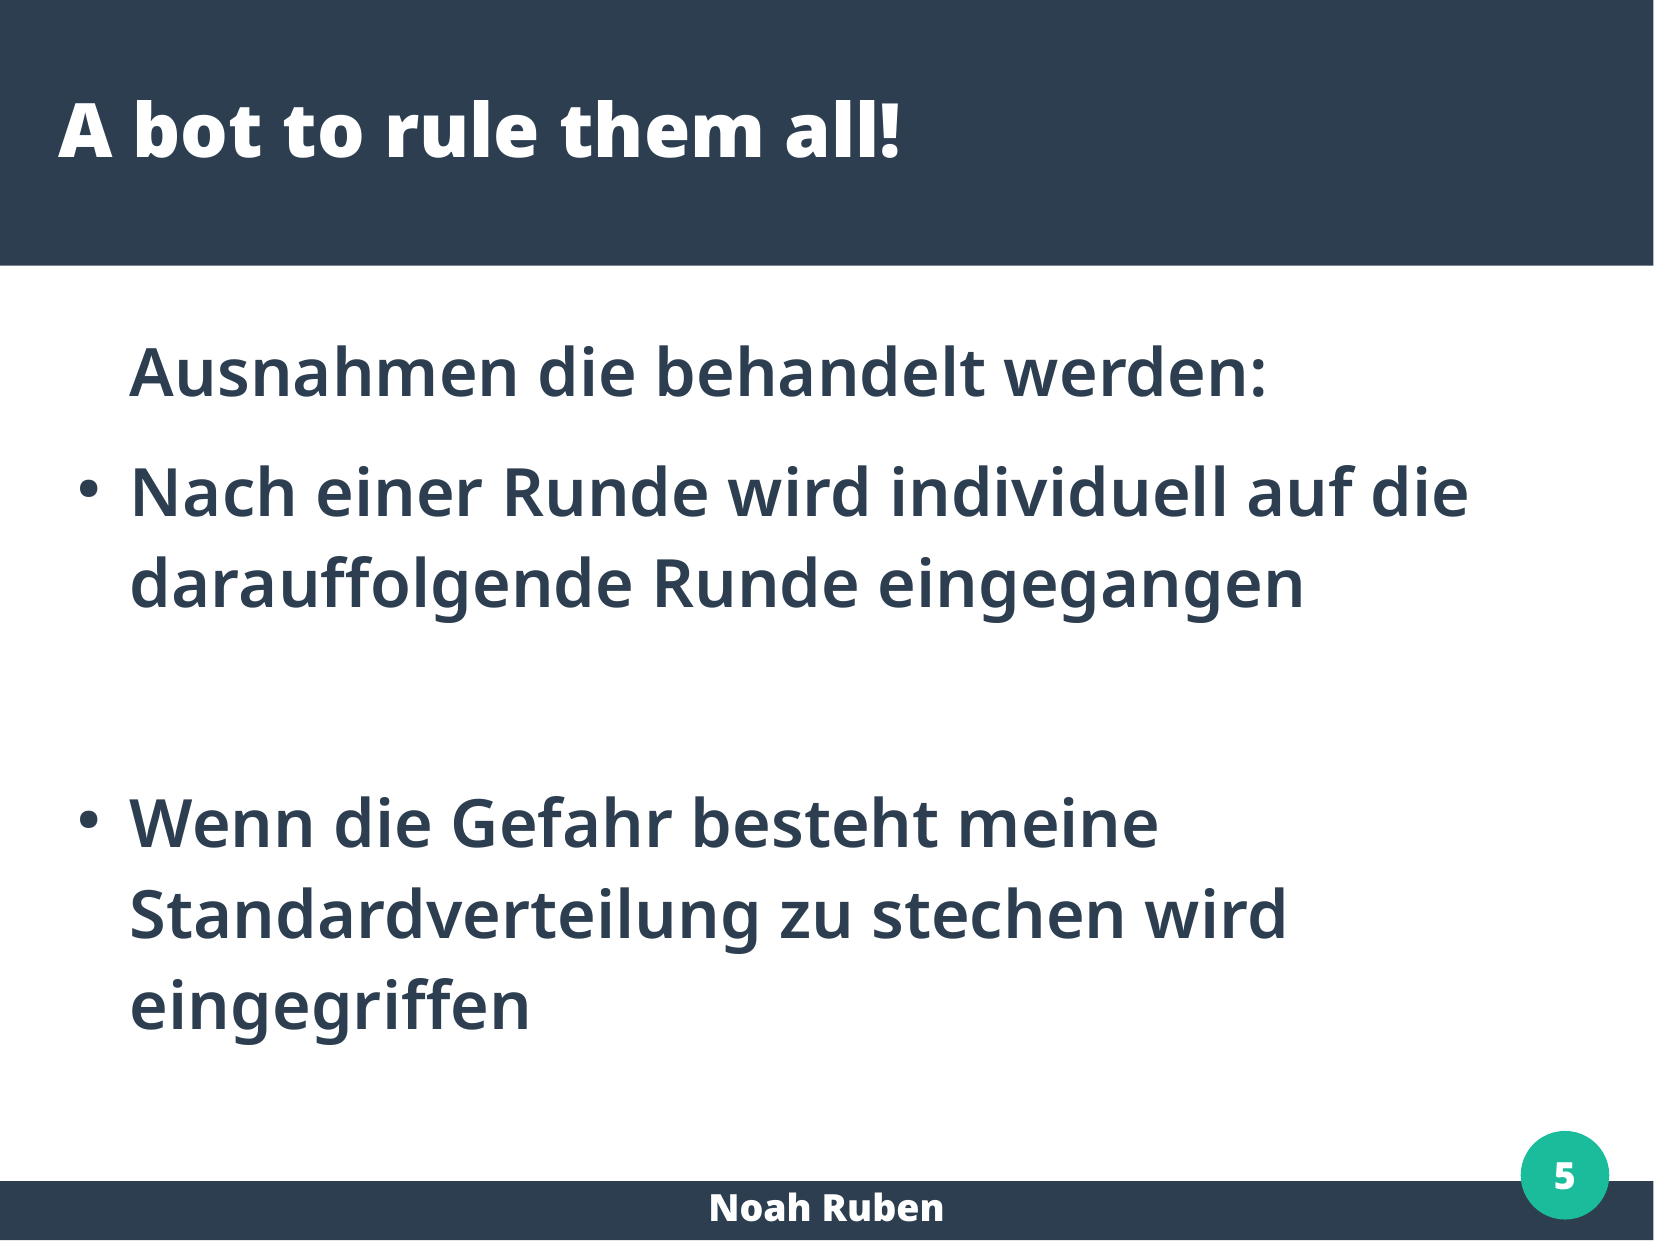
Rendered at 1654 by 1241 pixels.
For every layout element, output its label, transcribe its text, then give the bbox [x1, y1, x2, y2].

title A bot to rule them all! [59, 49, 1595, 207]
list Ausnahmen die behandelt werden: Nach einer Runde wird individuell auf die darauffolgende Runde eingegangen Wenn die Gefahr besteht meine Standardverteilung zu stechen wird eingegriffen [59, 324, 1595, 1152]
